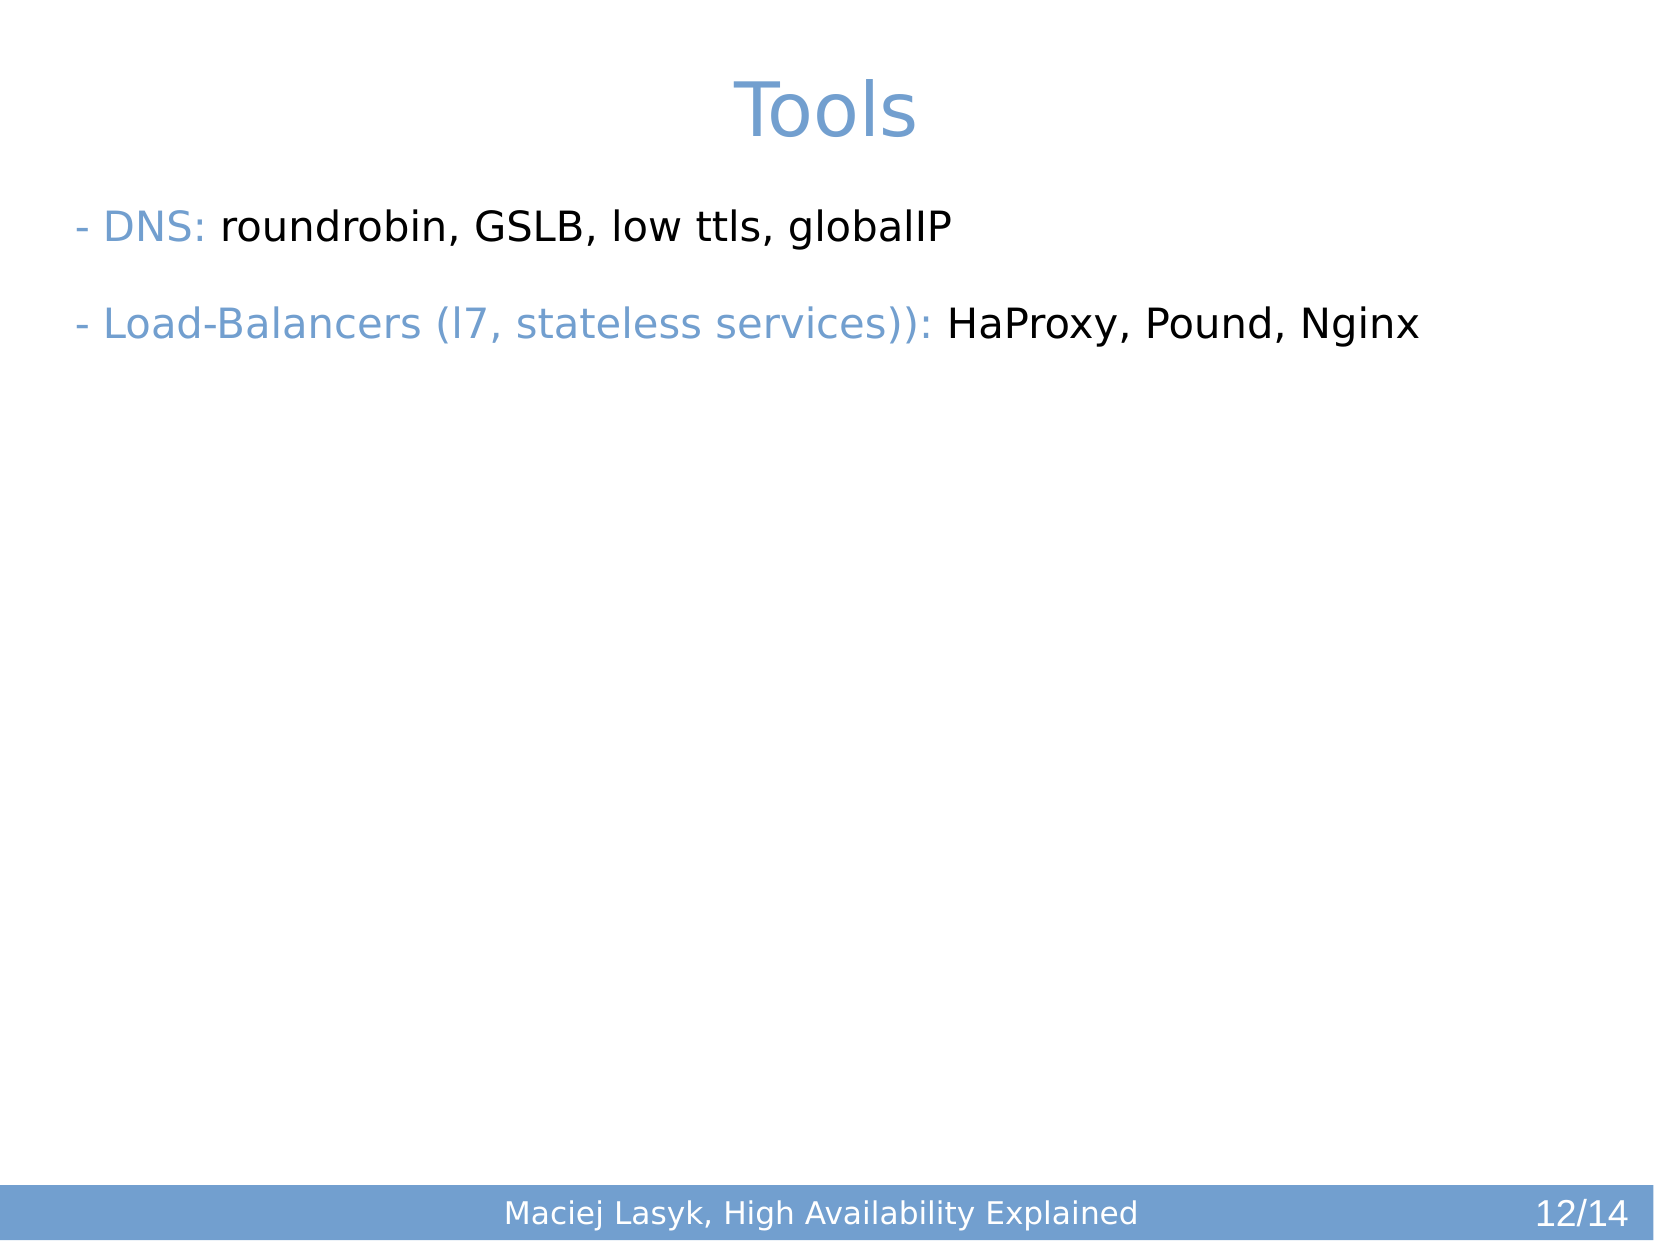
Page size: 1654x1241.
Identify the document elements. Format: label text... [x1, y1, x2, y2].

text_box [1644, 1185, 1654, 1241]
text_box 12/14 [1509, 1185, 1644, 1241]
text_box - DNS: roundrobin, GSLB, low ttls, globalIP - Load-Balancers (l7, stateless services)): HaProxy, Pound, Nginx [60, 195, 1436, 356]
text_box [0, 1185, 1509, 1241]
text_box Maciej Lasyk, High Availability Explained [489, 1188, 1165, 1240]
text_box Tools [719, 60, 934, 163]
